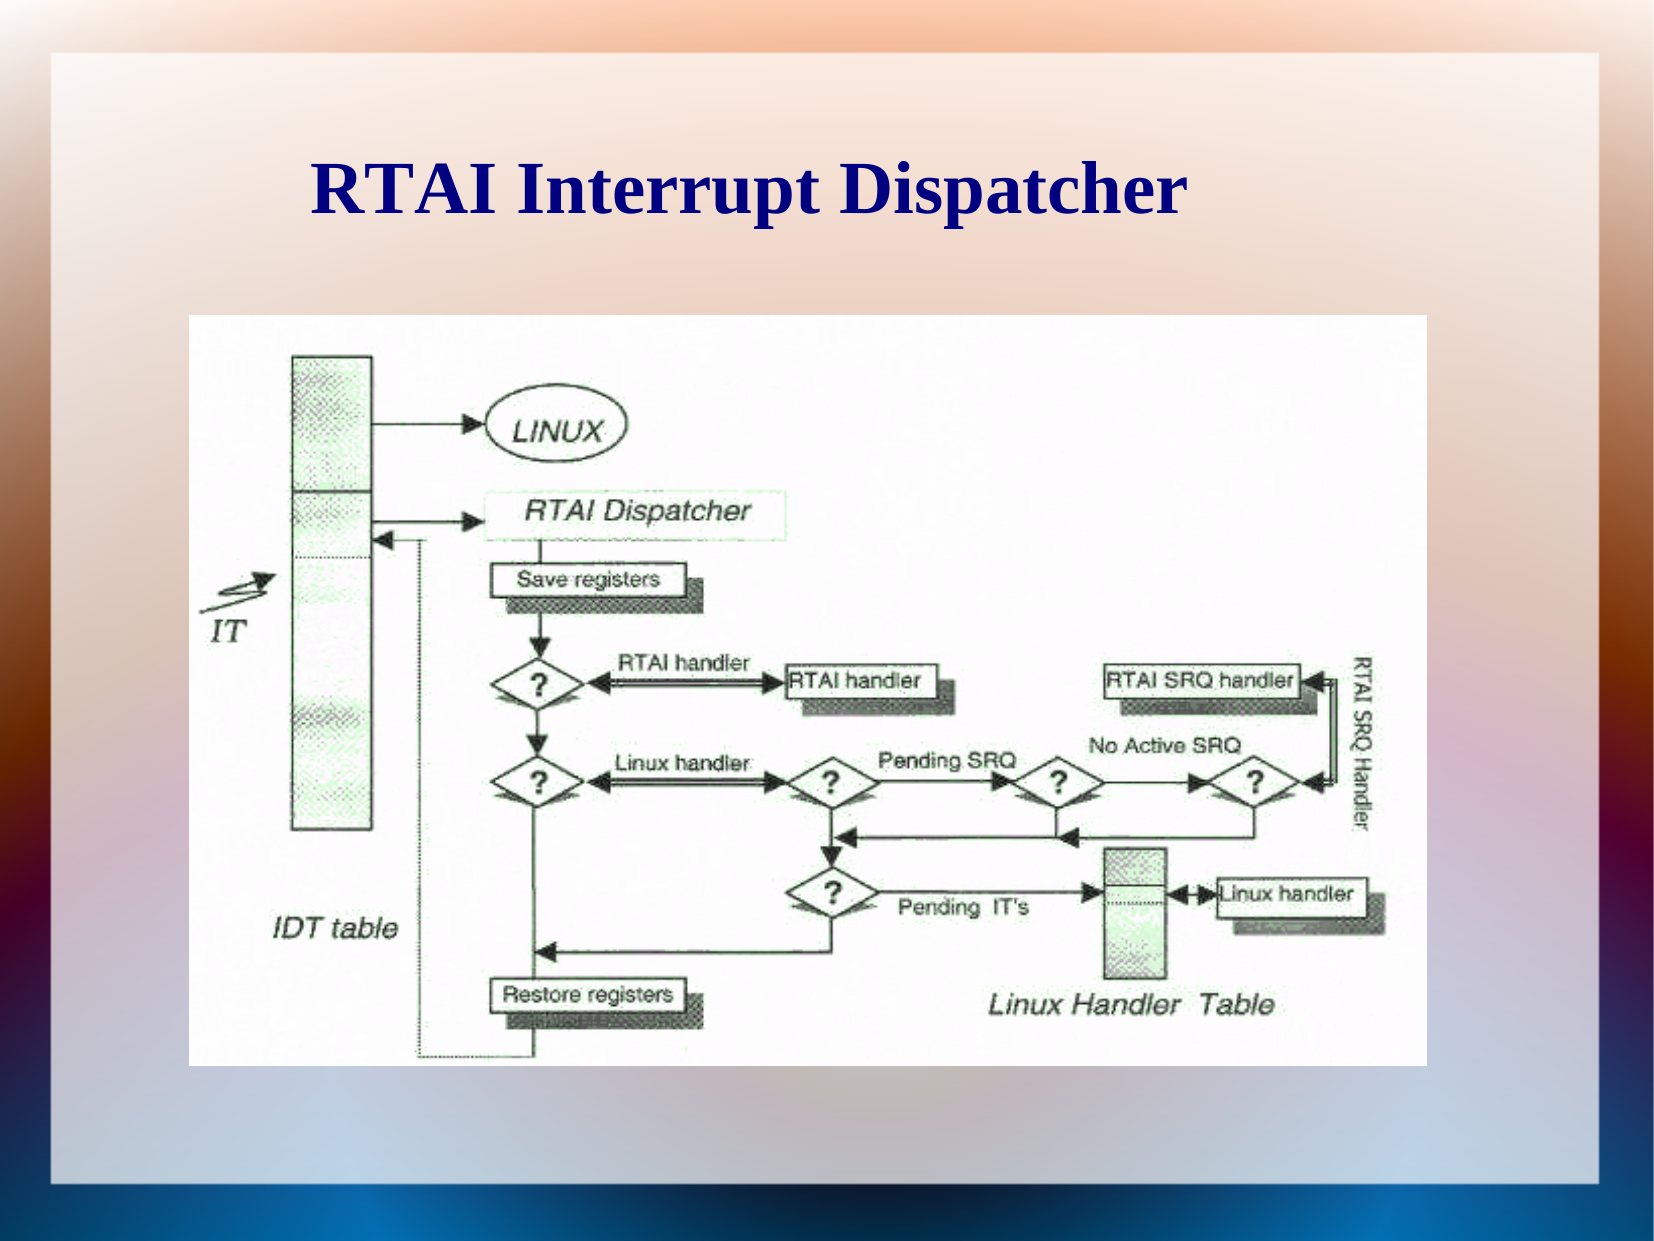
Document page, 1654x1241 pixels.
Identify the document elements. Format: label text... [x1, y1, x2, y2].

title RTAI Interrupt Dispatcher [75, 112, 1426, 255]
picture [0, 0, 1654, 1241]
